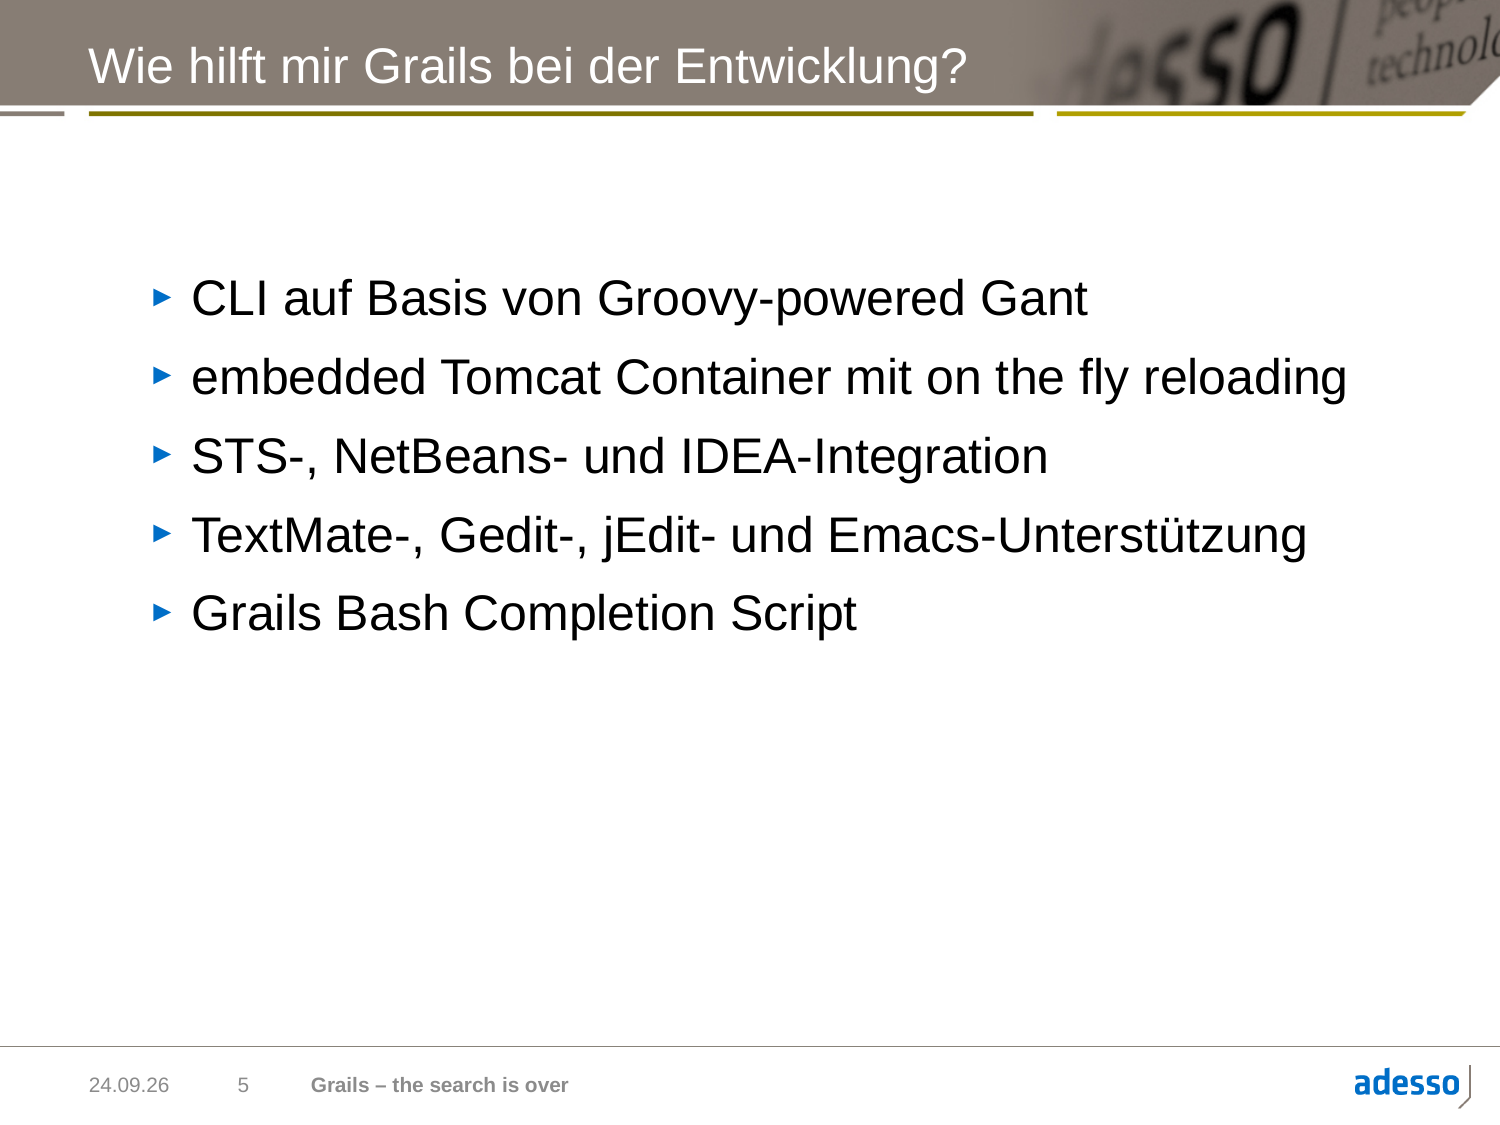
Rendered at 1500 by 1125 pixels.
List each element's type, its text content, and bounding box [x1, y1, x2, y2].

picture [0, 0, 1500, 128]
title Wie hilft mir Grails bei der Entwicklung? [88, 33, 1439, 106]
slide_number 11.08.11 [88, 1054, 222, 1115]
footer Grails – the search is over [310, 1054, 1301, 1115]
slide_number <Nummer> [222, 1054, 306, 1115]
text_box CLI auf Basis von Groovy-powered Gant embedded Tomcat Container mit on the fly reloading STS-, NetBeans- und IDEA-Integration TextMate-, Gedit-, jEdit- und Emacs-Unterstützung Grails Bash Completion Script [147, 265, 1359, 752]
picture [1056, 1047, 1500, 1124]
